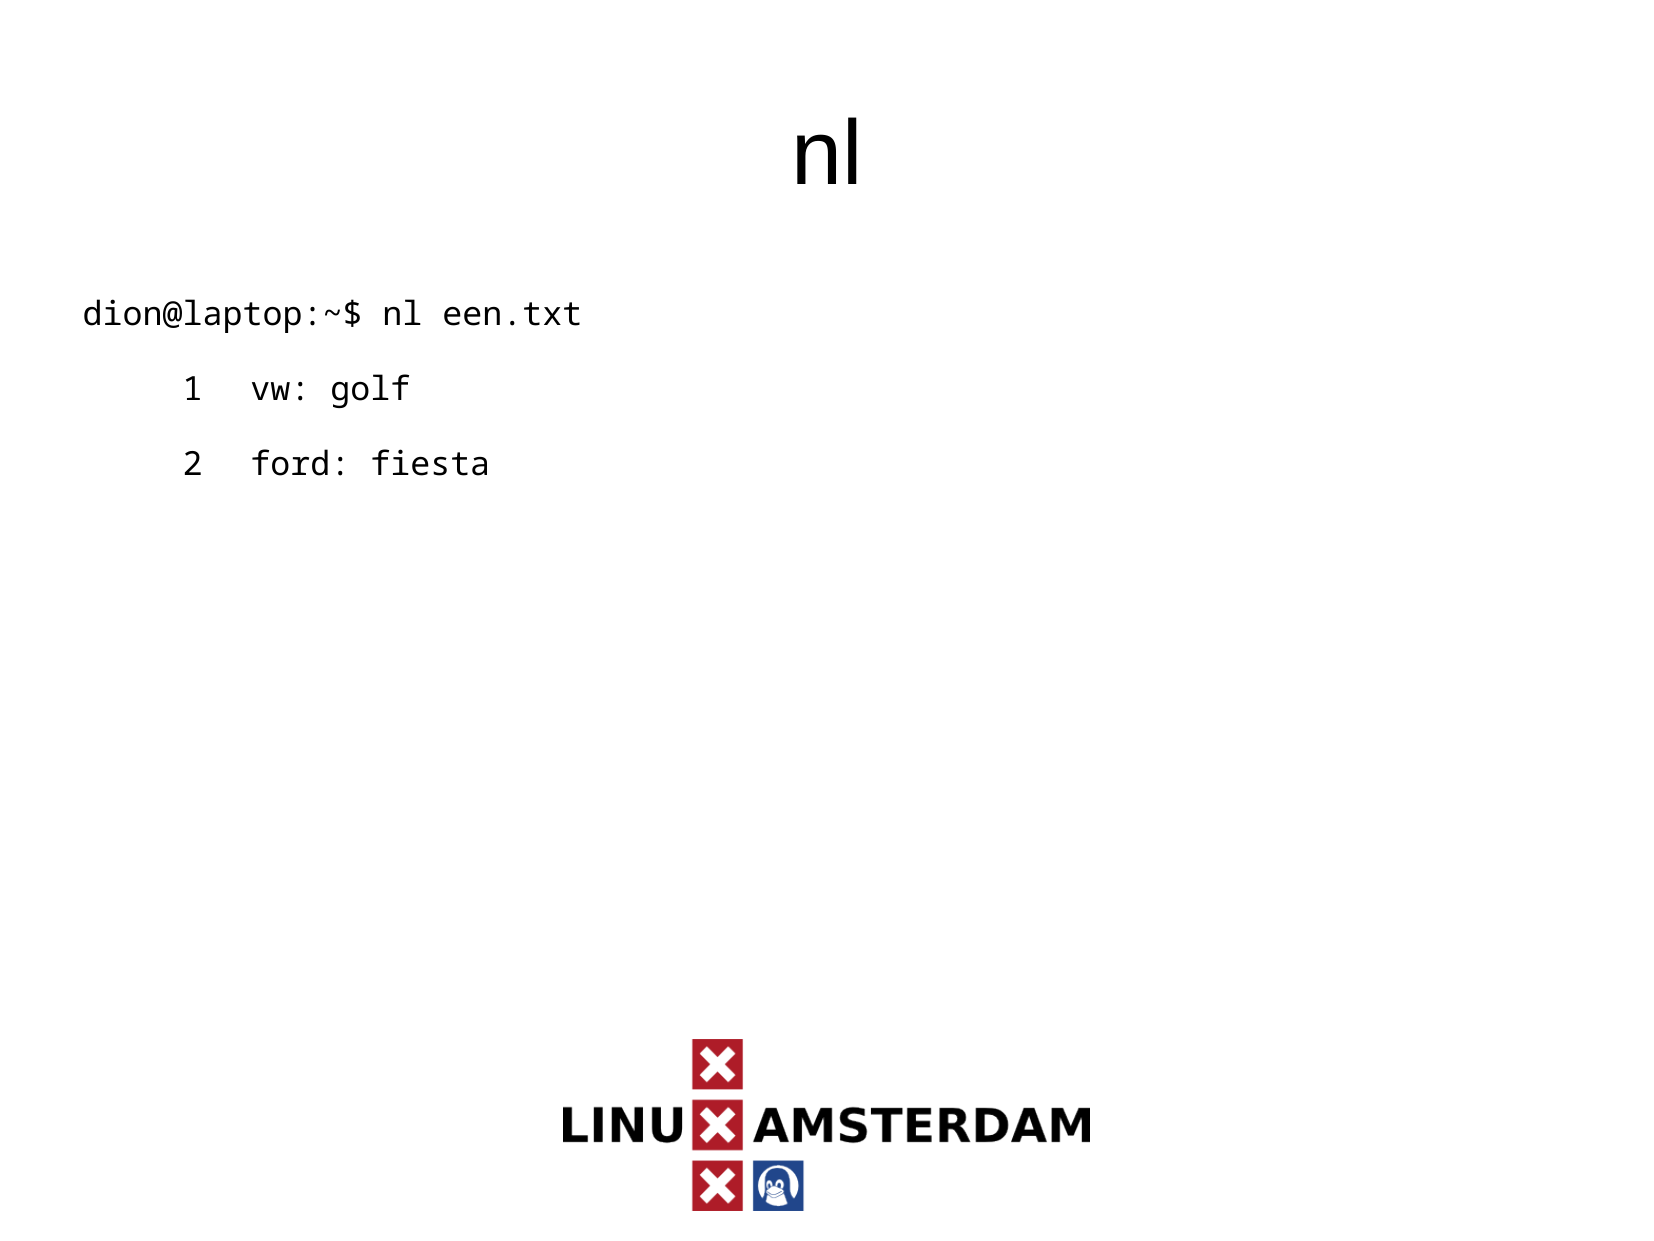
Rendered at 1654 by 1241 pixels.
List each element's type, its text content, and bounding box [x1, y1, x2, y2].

list dion@laptop:~$ nl een.txt 1 vw: golf 2 ford: fiesta [82, 290, 1571, 1010]
title nl [82, 49, 1571, 257]
picture [563, 1039, 1090, 1211]
